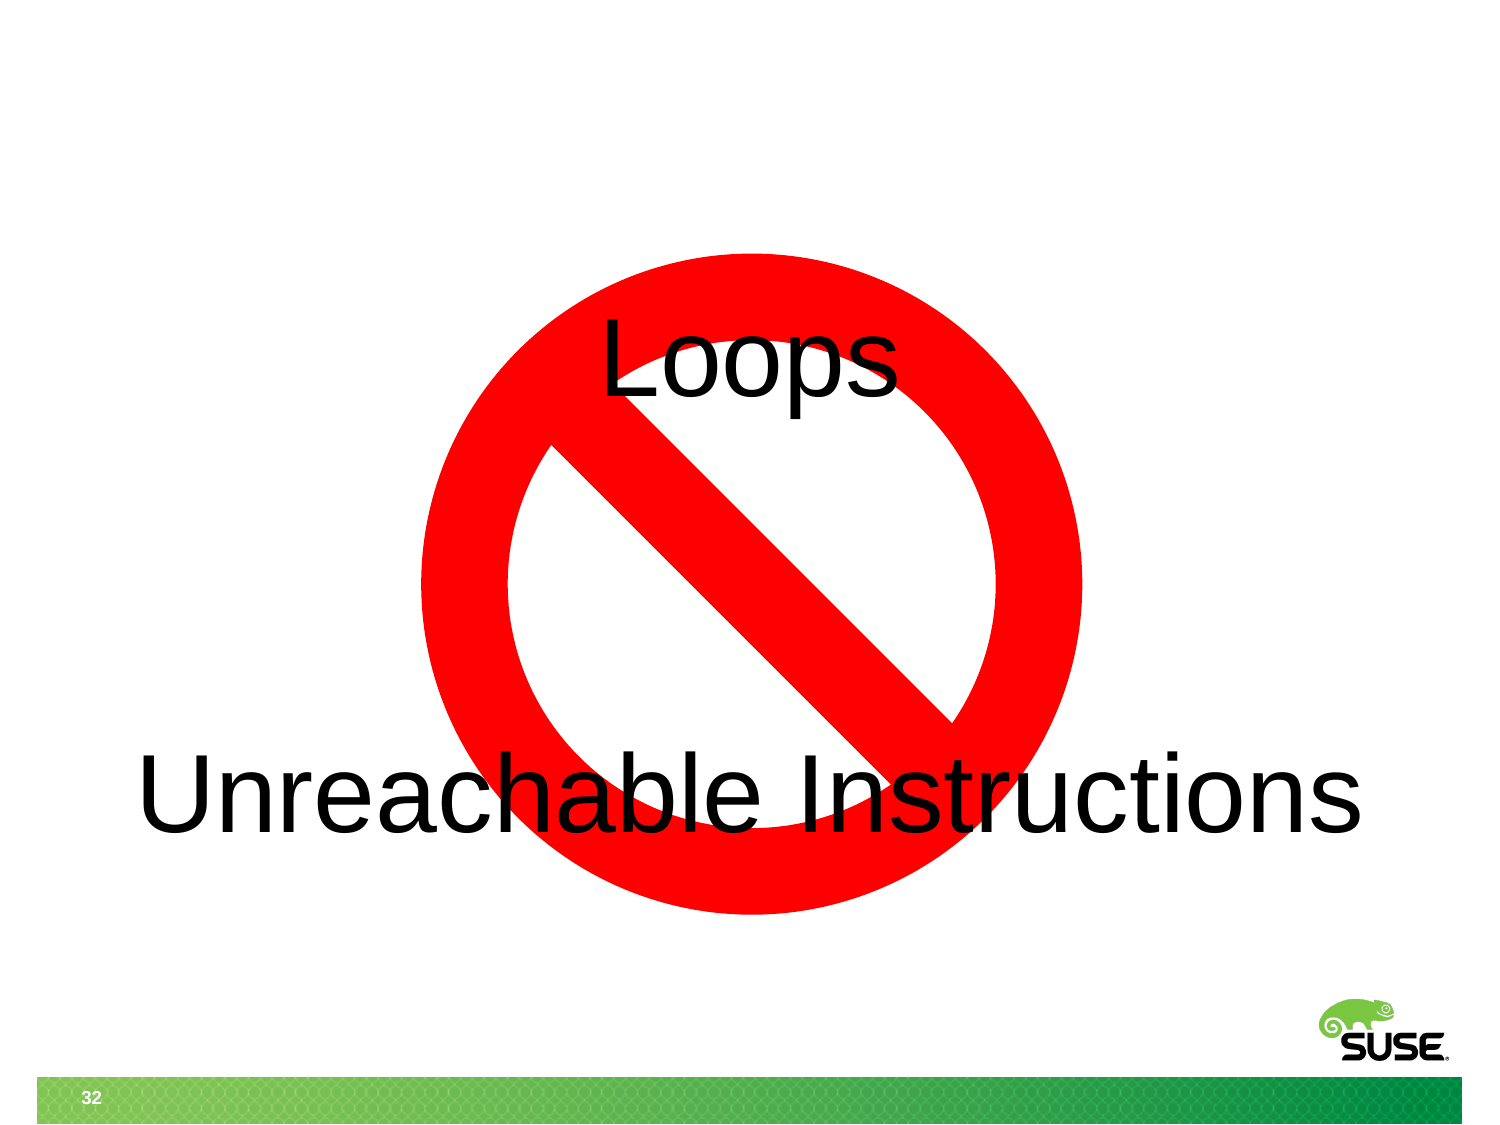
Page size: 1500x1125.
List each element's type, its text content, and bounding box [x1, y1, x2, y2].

list Loops Unreachable Instructions [135, 149, 1372, 893]
picture [37, 1077, 1462, 1124]
text_box [640, 893, 864, 913]
picture [1319, 999, 1449, 1061]
